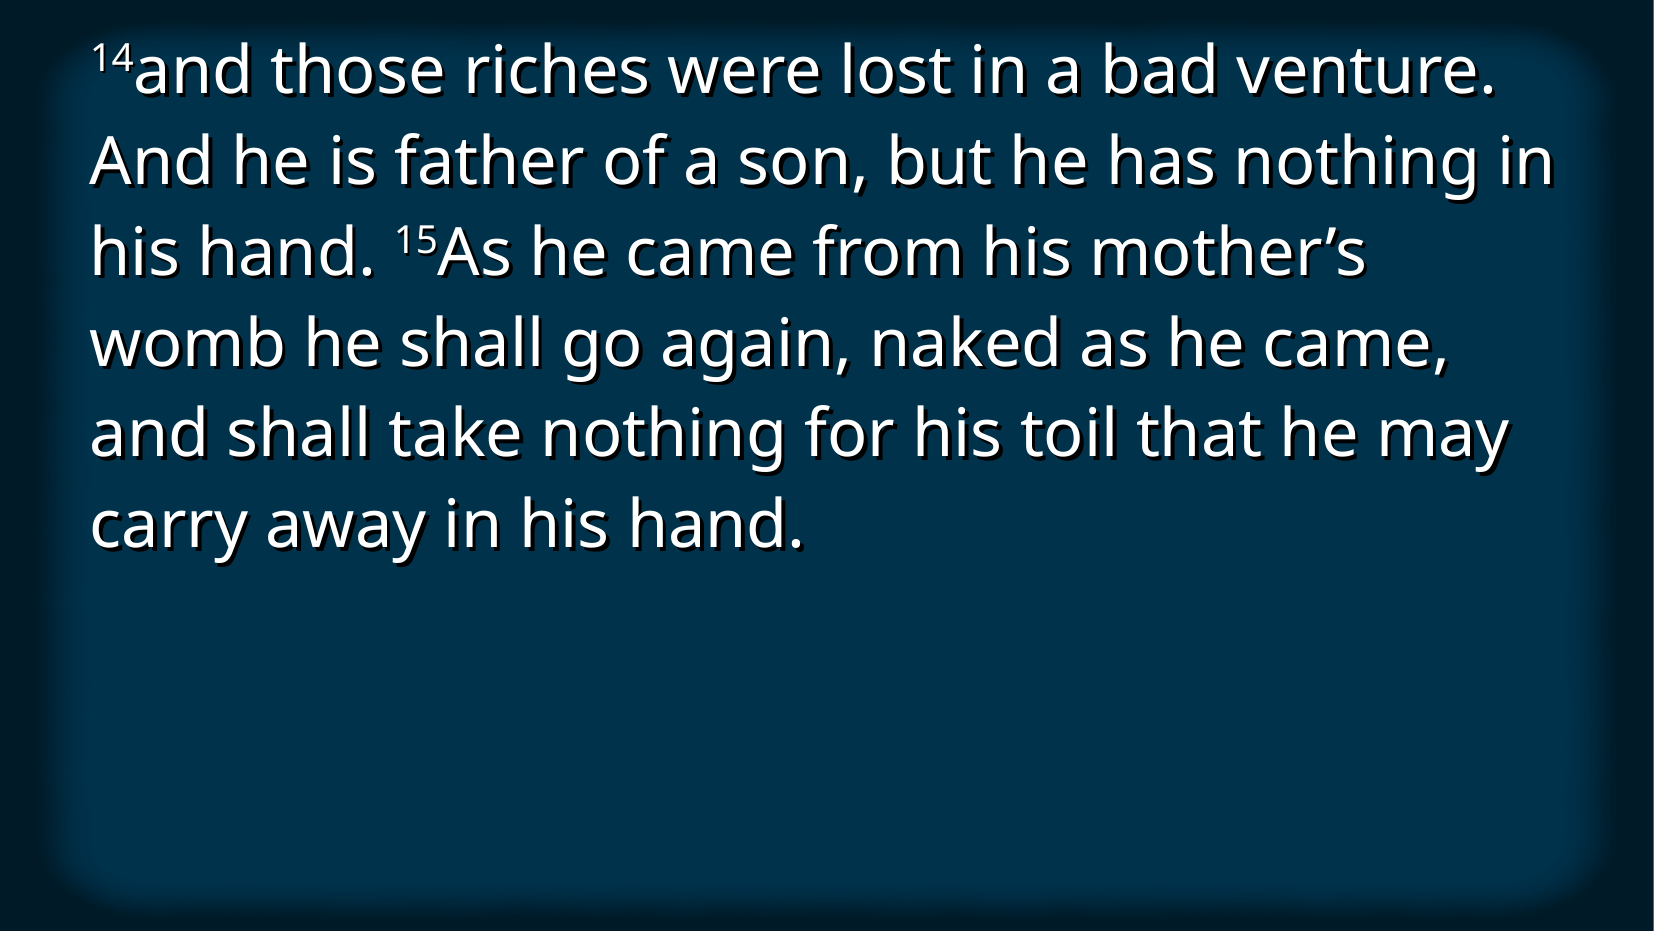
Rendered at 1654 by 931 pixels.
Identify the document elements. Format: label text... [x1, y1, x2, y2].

picture [0, 0, 1654, 931]
text_box 14and those riches were lost in a bad venture. And he is father of a son, but he has nothing in his hand. 15As he came from his mother’s womb he shall go again, naked as he came, and shall take nothing for his toil that he may carry away in his hand. [75, 15, 1591, 563]
